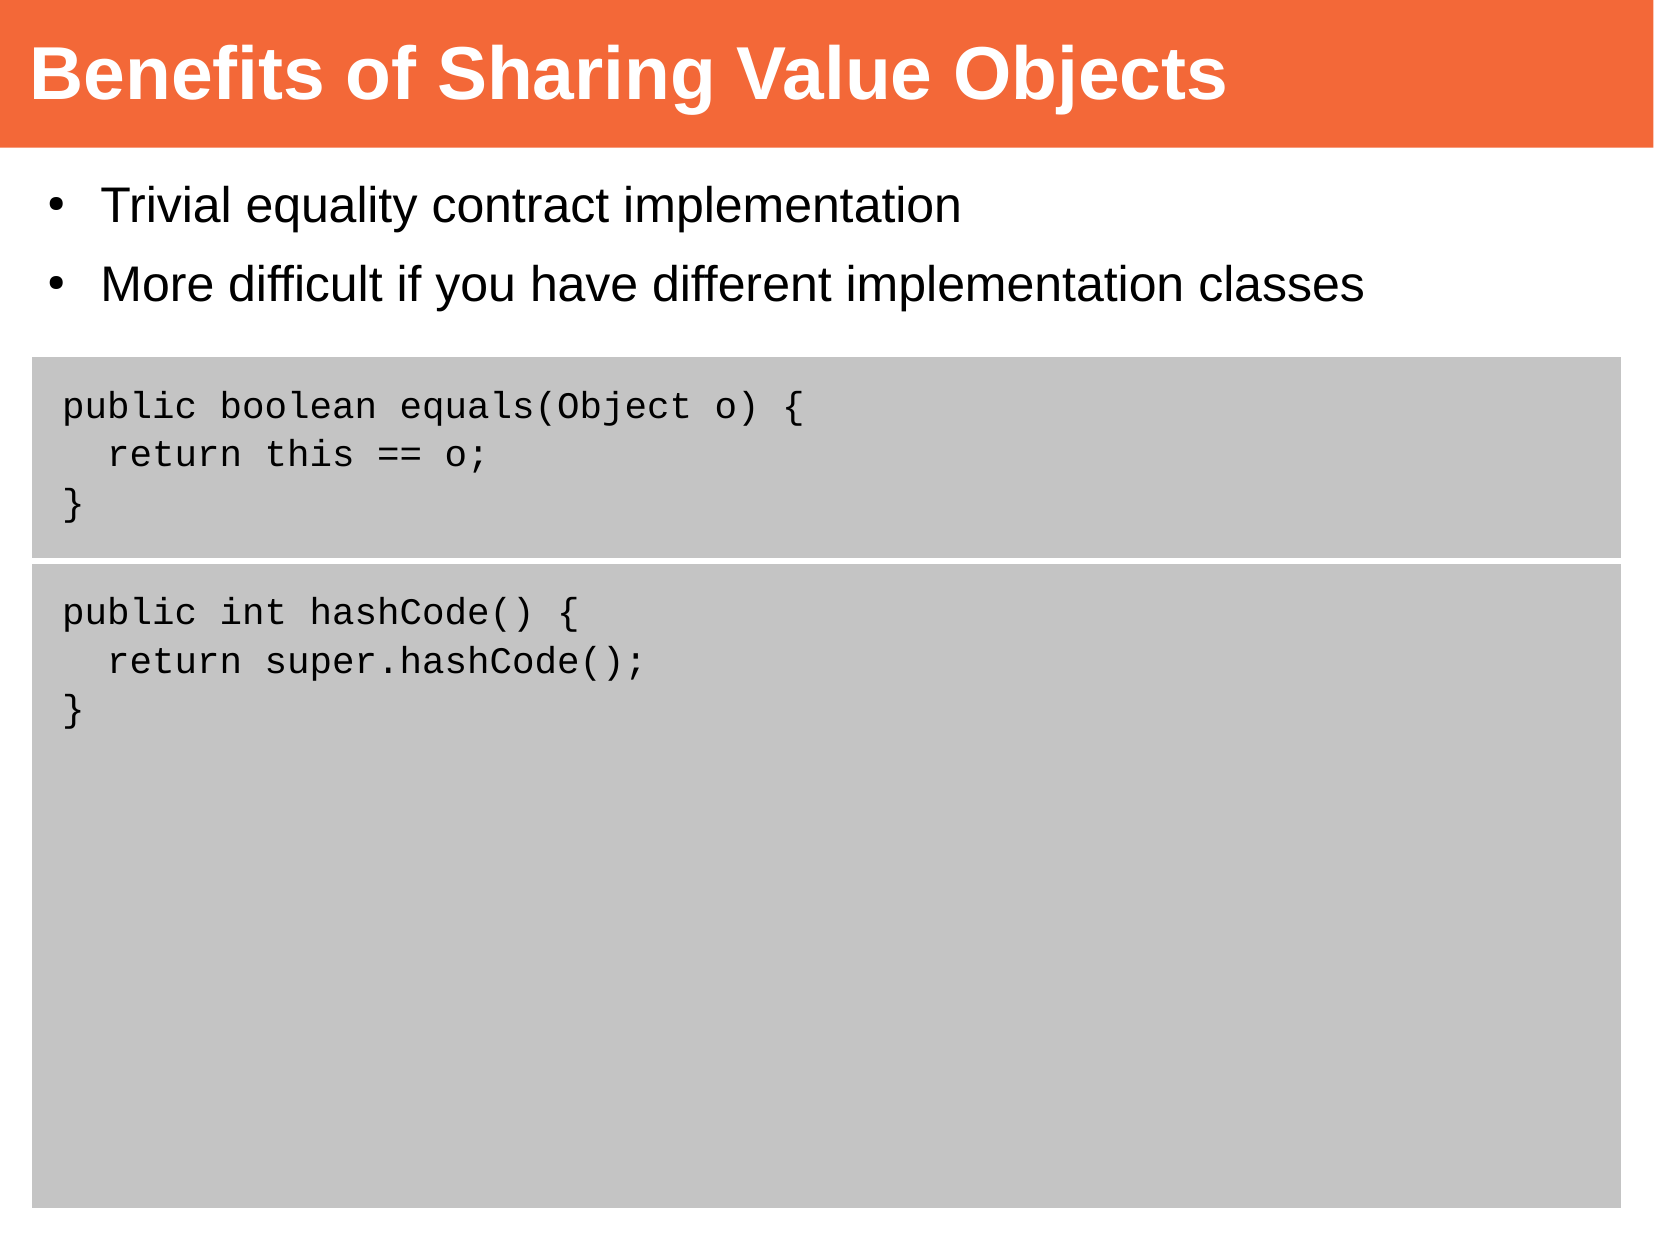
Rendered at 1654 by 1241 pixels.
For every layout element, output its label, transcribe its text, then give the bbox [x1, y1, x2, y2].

list Trivial equality contract implementation More difficult if you have different implementation classes [29, 177, 1625, 351]
list public int hashCode() { return super.hashCode(); } [29, 561, 1625, 1211]
title Benefits of Sharing Value Objects [0, 0, 1654, 148]
list public boolean equals(Object o) { return this == o; } [29, 354, 1625, 558]
